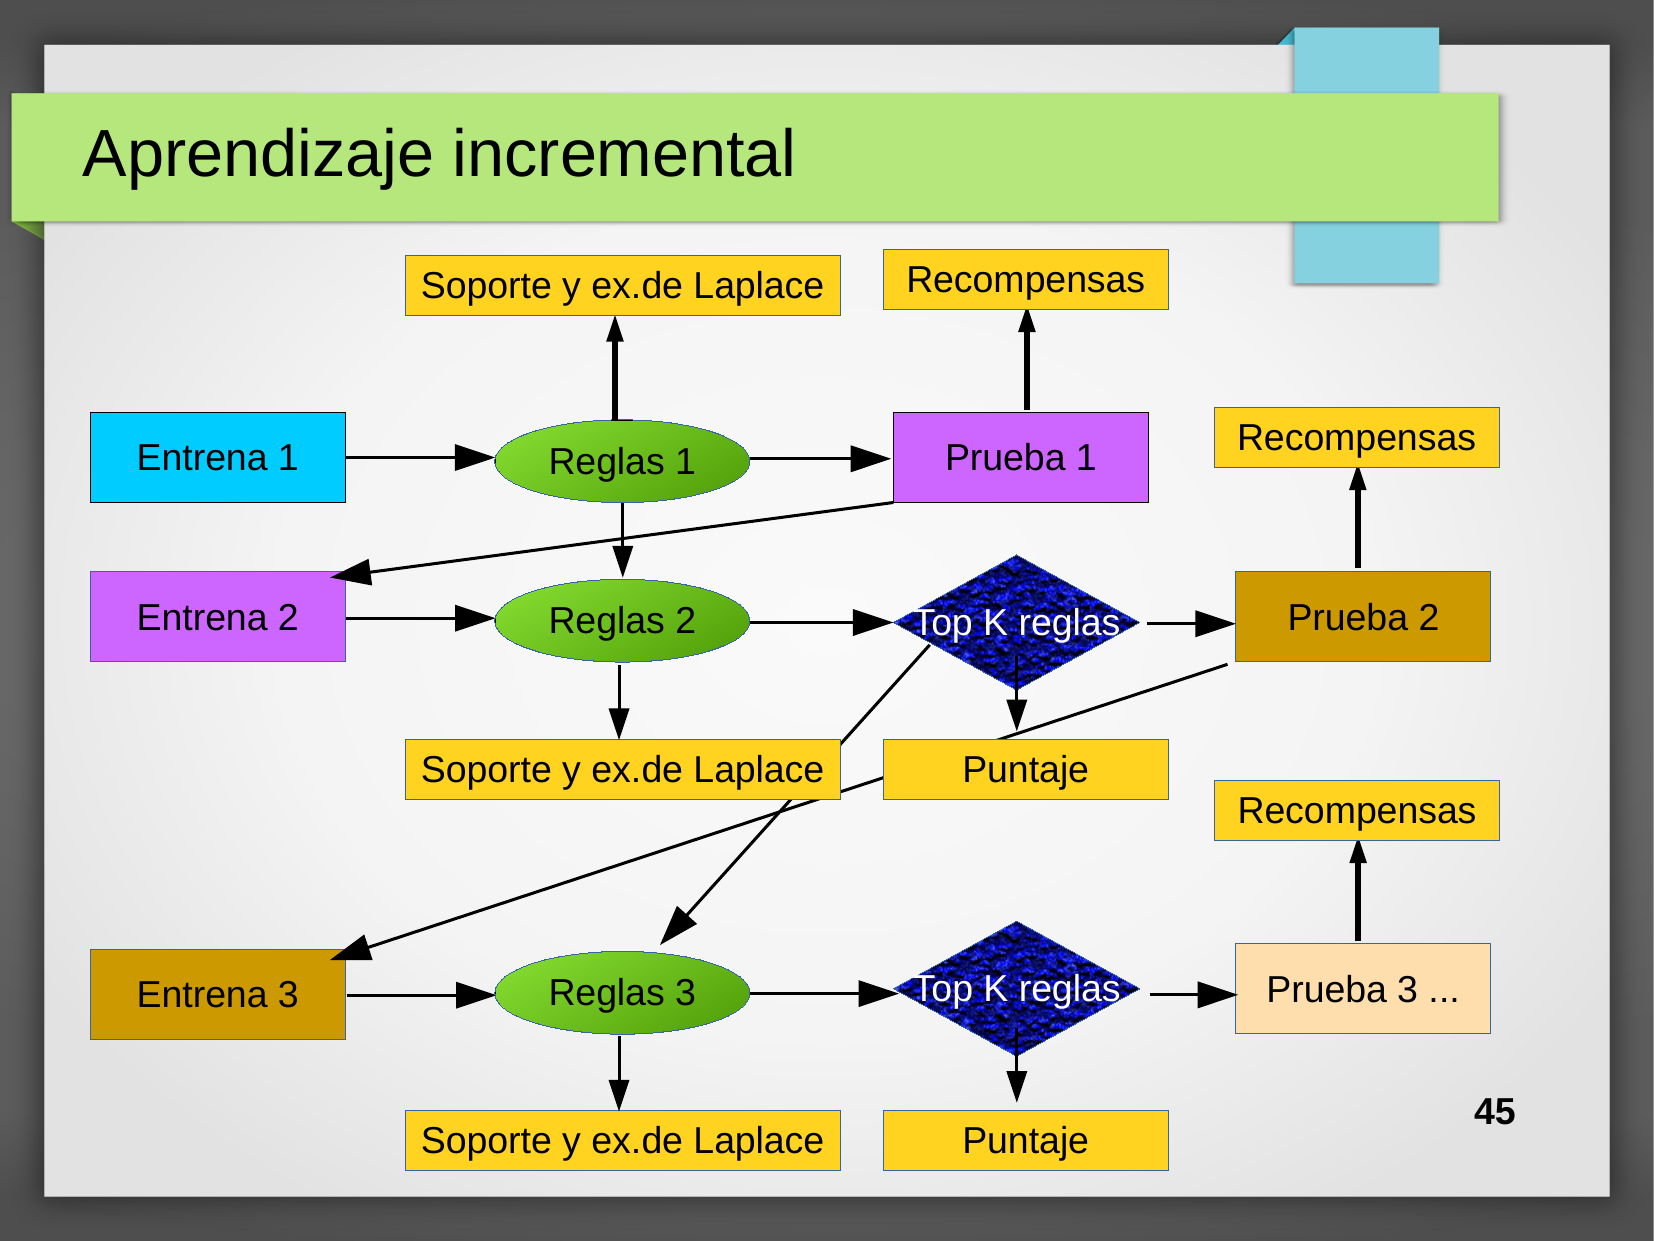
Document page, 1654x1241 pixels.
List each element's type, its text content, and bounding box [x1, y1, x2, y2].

text_box Reglas 3 [494, 951, 750, 1035]
text_box <number> [1459, 1083, 1654, 1154]
text_box Prueba 1 [893, 412, 1149, 503]
text_box Puntaje [883, 739, 1169, 800]
text_box Reglas 2 [494, 579, 750, 663]
text_box Entrena 1 [90, 412, 346, 503]
text_box Entrena 2 [90, 571, 346, 662]
text_box Entrena 3 [90, 949, 346, 1040]
text_box Soporte y ex.de Laplace [405, 1110, 841, 1171]
text_box Recompensas [1214, 407, 1500, 468]
text_box Puntaje [883, 1110, 1169, 1171]
text_box Prueba 2 [1235, 571, 1491, 662]
text_box Soporte y ex.de Laplace [405, 739, 841, 800]
text_box Reglas 1 [494, 419, 750, 503]
picture [0, 0, 1654, 1241]
text_box Recompensas [1214, 780, 1500, 841]
text_box Soporte y ex.de Laplace [405, 255, 841, 316]
title Aprendizaje incremental [82, 79, 1501, 229]
text_box Top K reglas [893, 921, 1140, 1056]
text_box Prueba 3 ... [1235, 943, 1491, 1034]
text_box Top K reglas [893, 554, 1140, 690]
text_box Recompensas [883, 249, 1169, 310]
